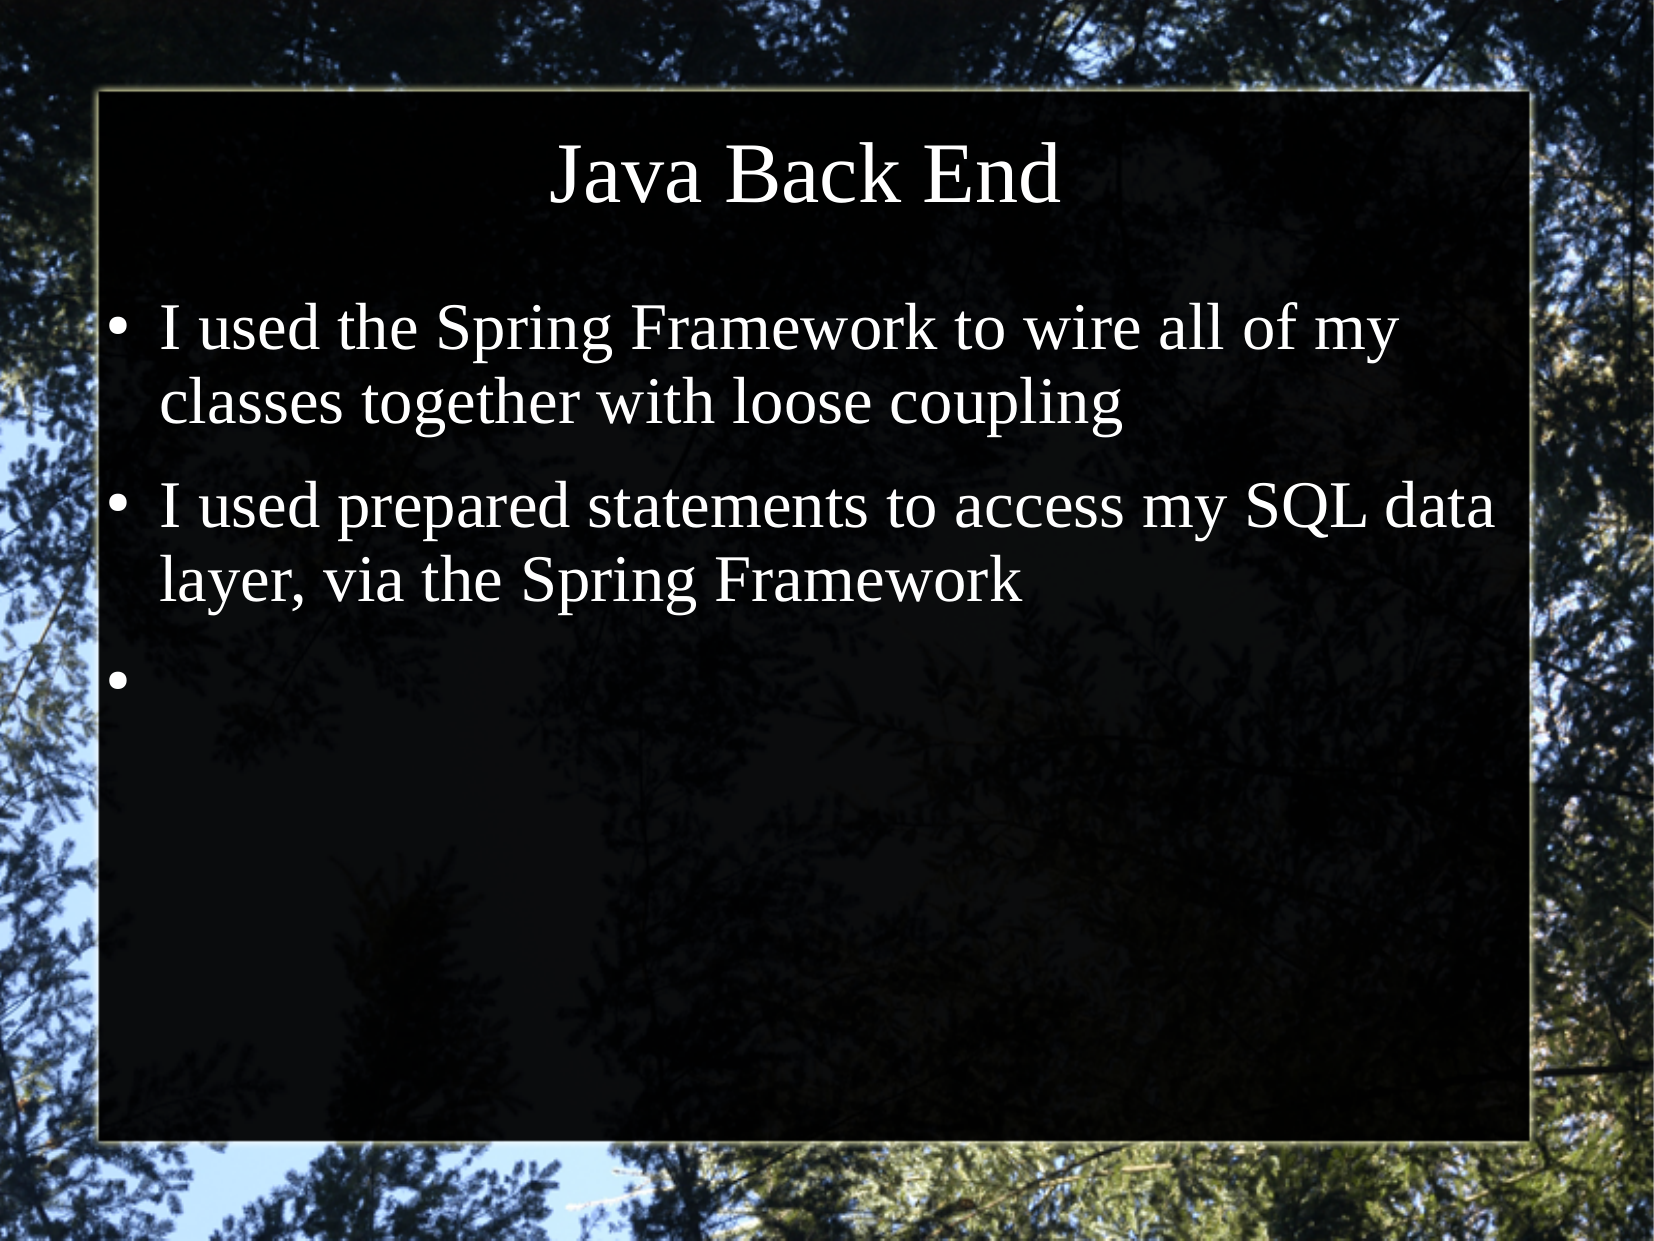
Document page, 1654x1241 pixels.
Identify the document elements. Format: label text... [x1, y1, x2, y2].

list I used the Spring Framework to wire all of my classes together with loose coupling I used prepared statements to access my SQL data layer, via the Spring Framework [88, 290, 1536, 1123]
picture [0, 0, 1654, 1241]
title Java Back End [88, 88, 1536, 257]
